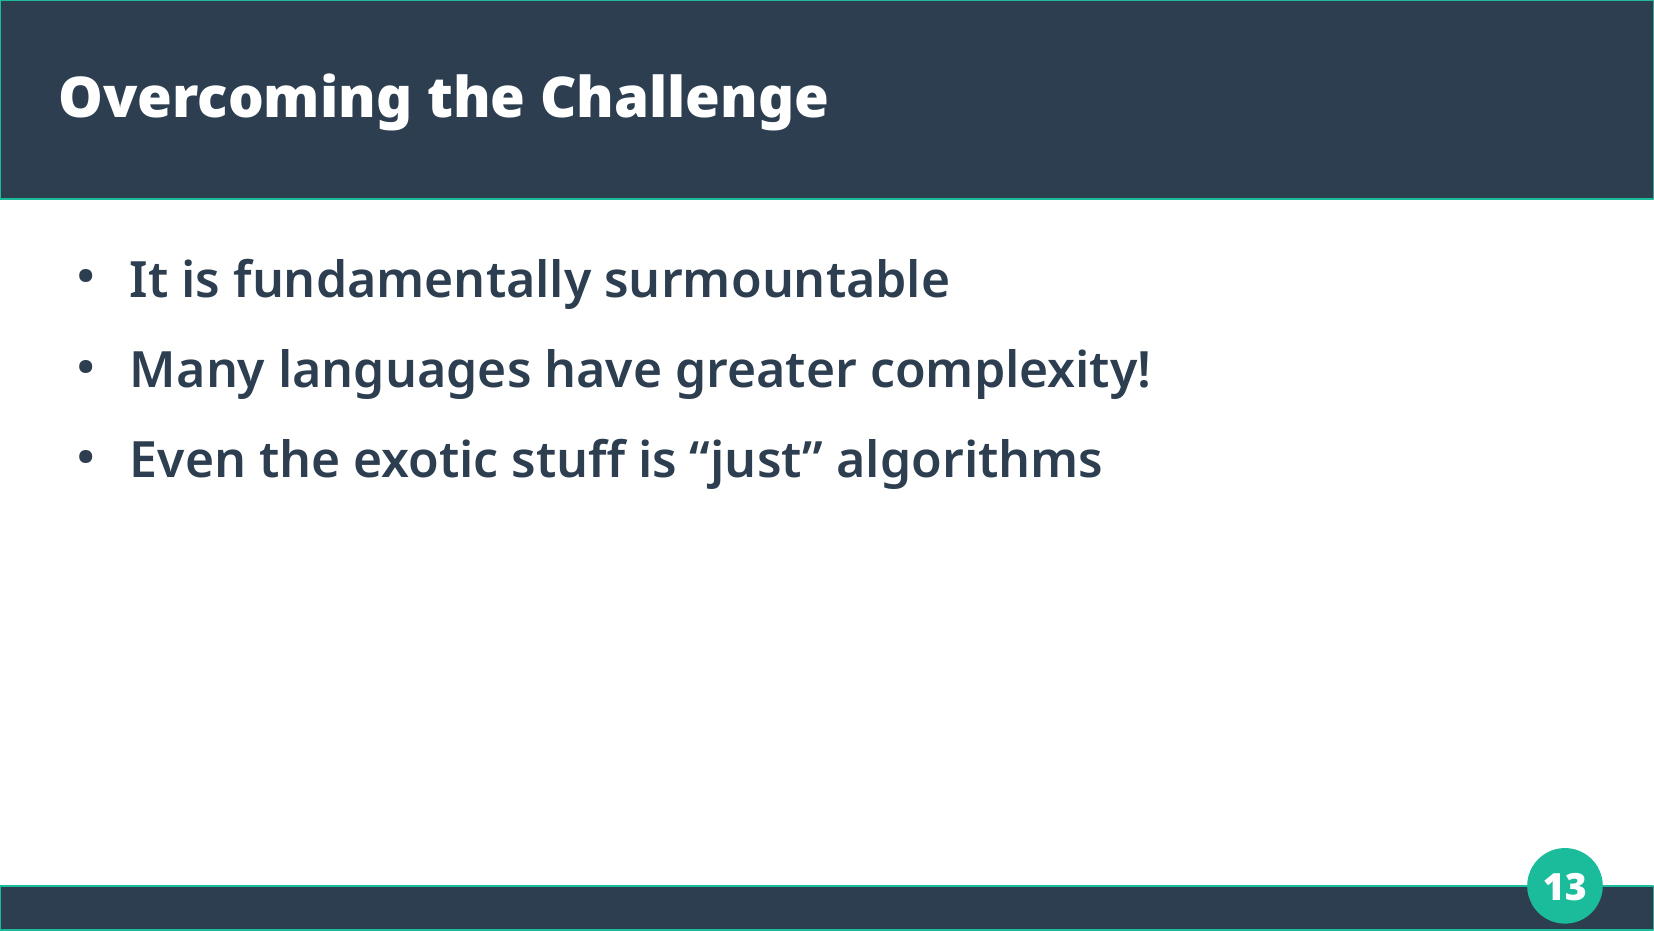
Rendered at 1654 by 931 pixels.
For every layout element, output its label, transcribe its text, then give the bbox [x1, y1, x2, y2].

title Overcoming the Challenge [59, 37, 1595, 155]
list It is fundamentally surmountable Many languages have greater complexity! Even the exotic stuff is “just” algorithms [59, 243, 1595, 864]
